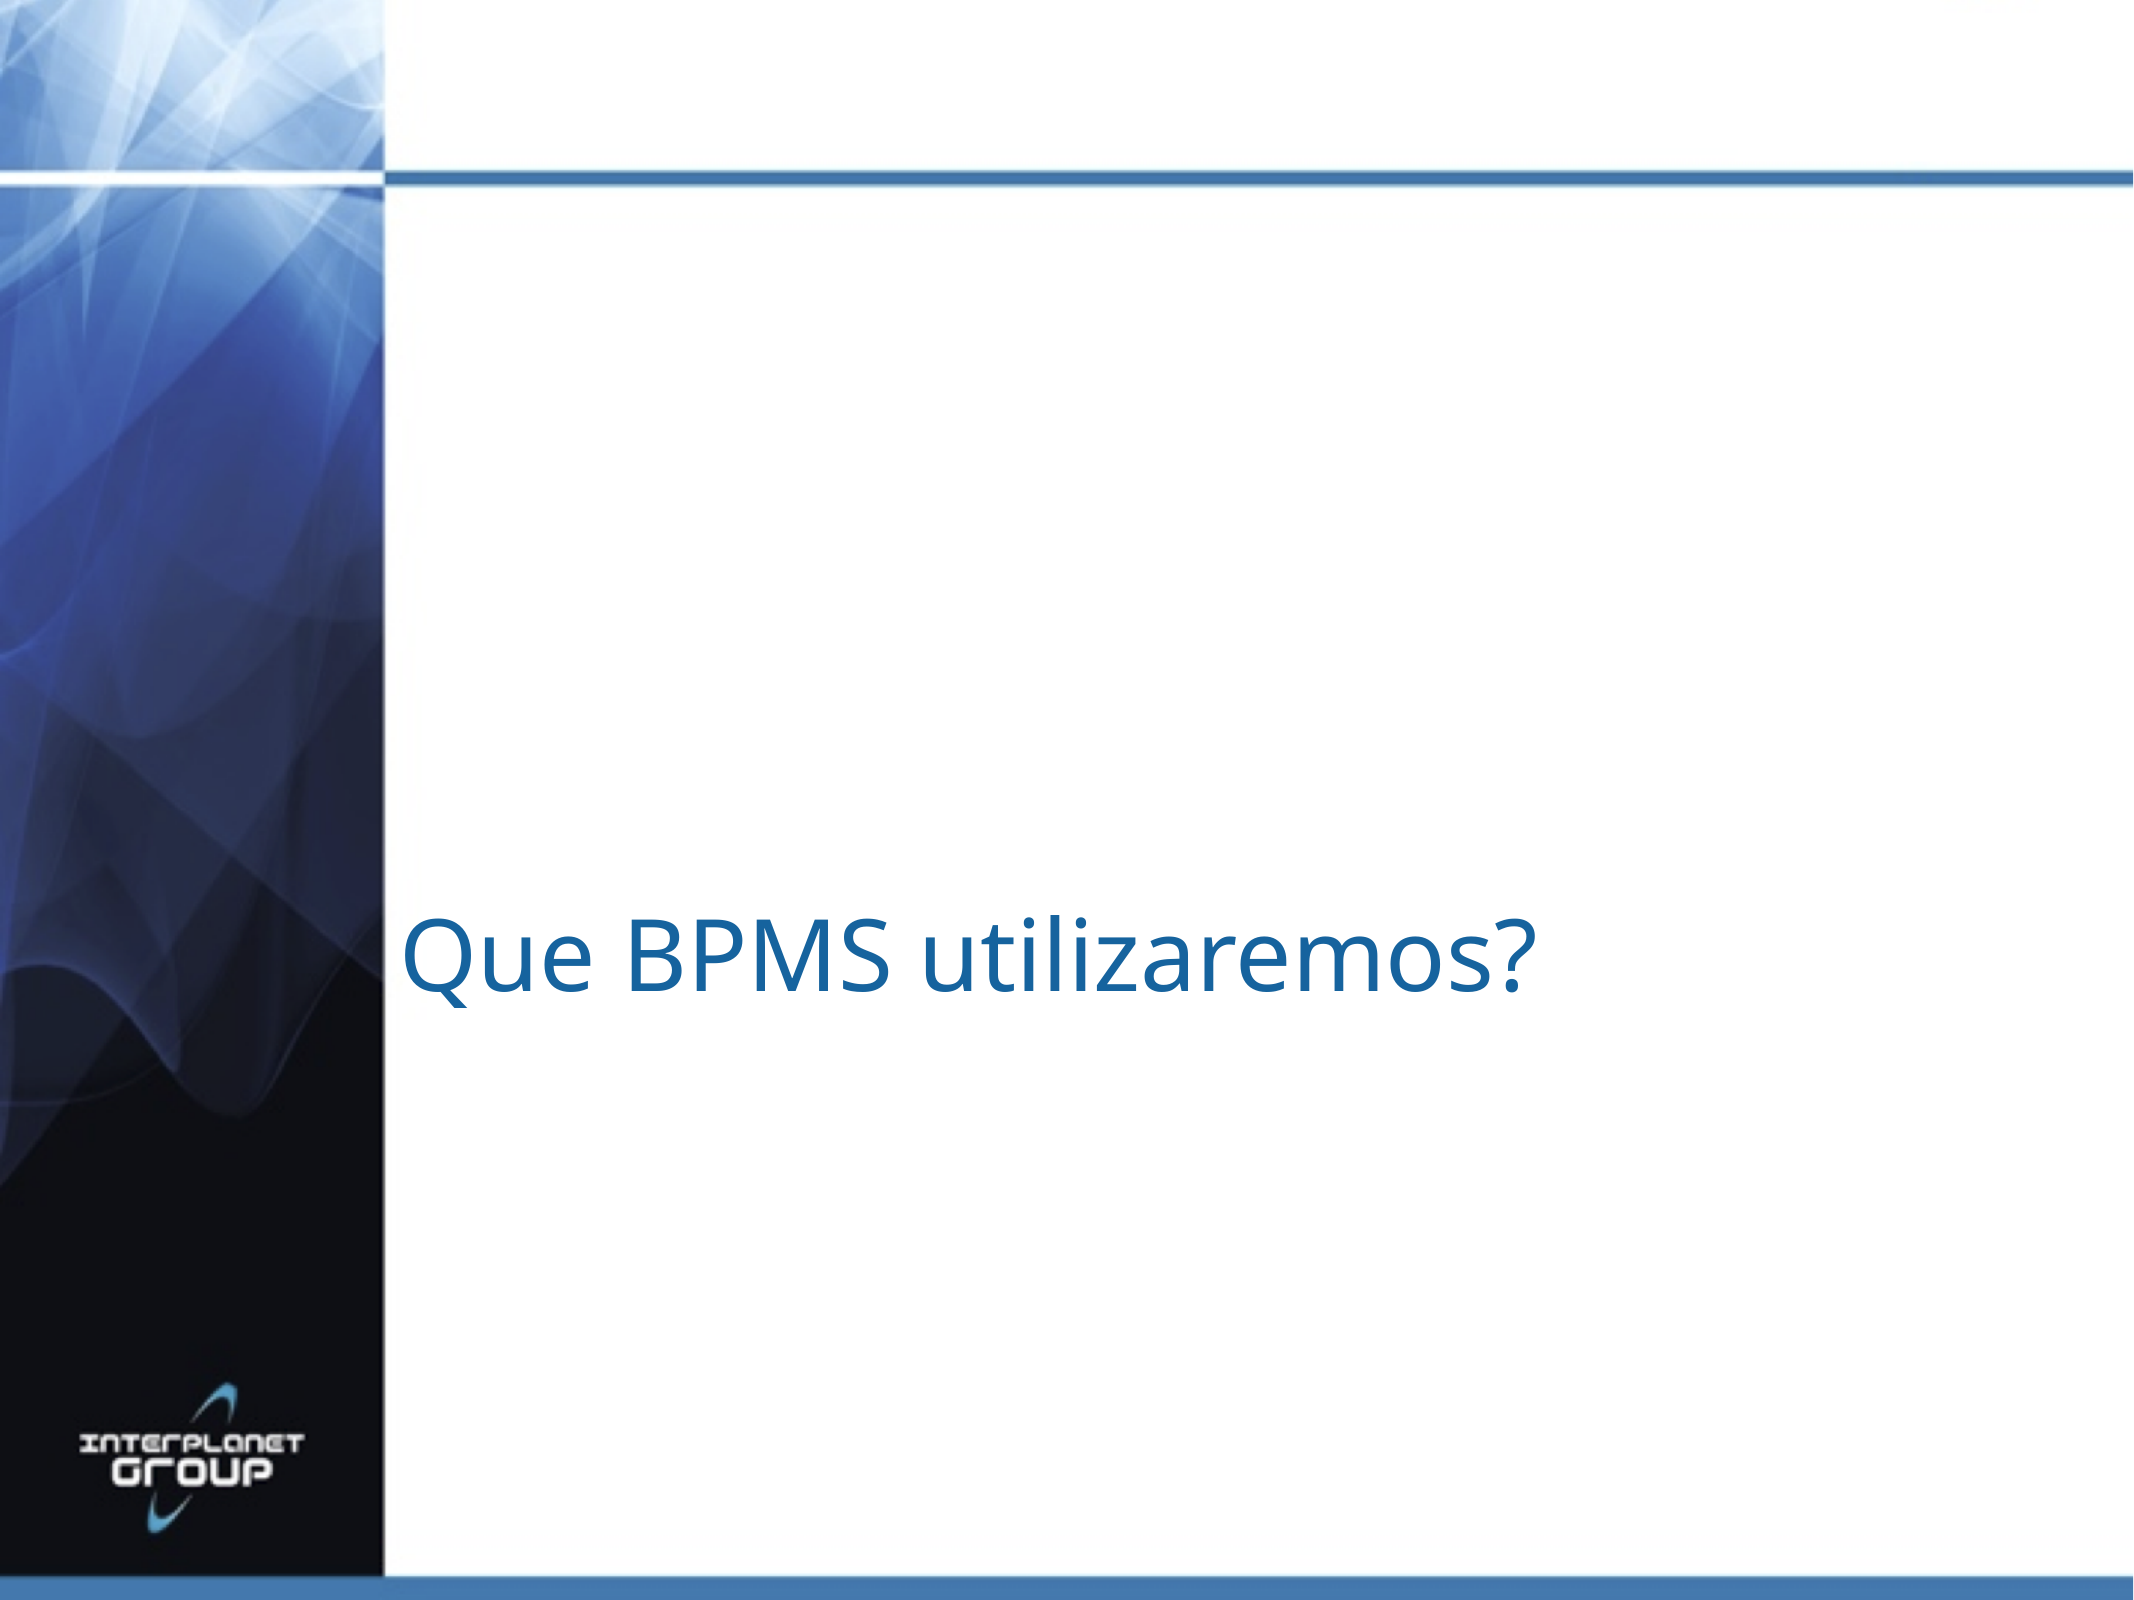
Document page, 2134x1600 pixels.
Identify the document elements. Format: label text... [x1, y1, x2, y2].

title [391, 22, 2109, 335]
list Que BPMS utilizaremos? [391, 335, 2109, 1567]
picture [0, 0, 2134, 1600]
